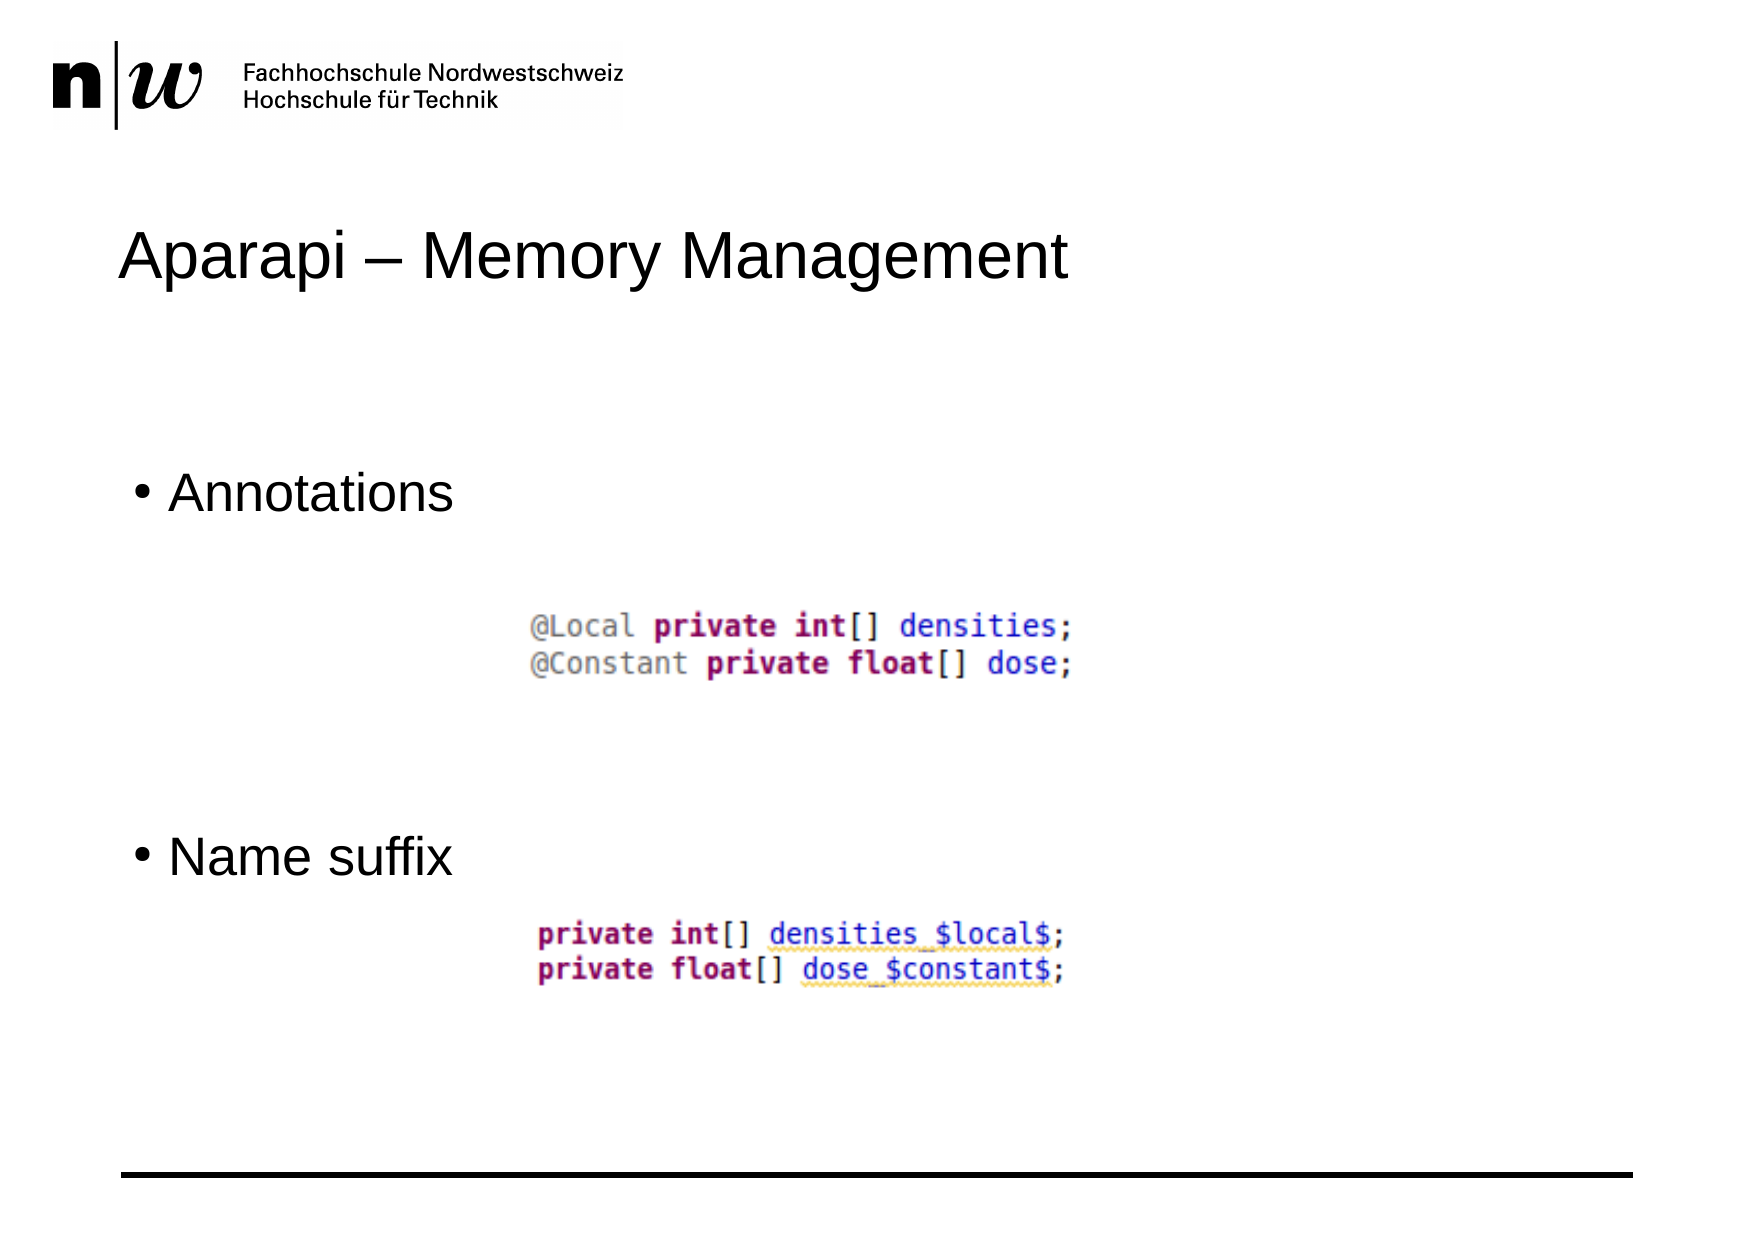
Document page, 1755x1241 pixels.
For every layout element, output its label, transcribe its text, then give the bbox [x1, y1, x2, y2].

picture [53, 41, 623, 130]
text_box Annotations Name suffix [118, 425, 1630, 1146]
picture [516, 897, 1063, 1004]
picture [446, 578, 1099, 721]
text_box Aparapi – Memory Management [118, 212, 1606, 296]
